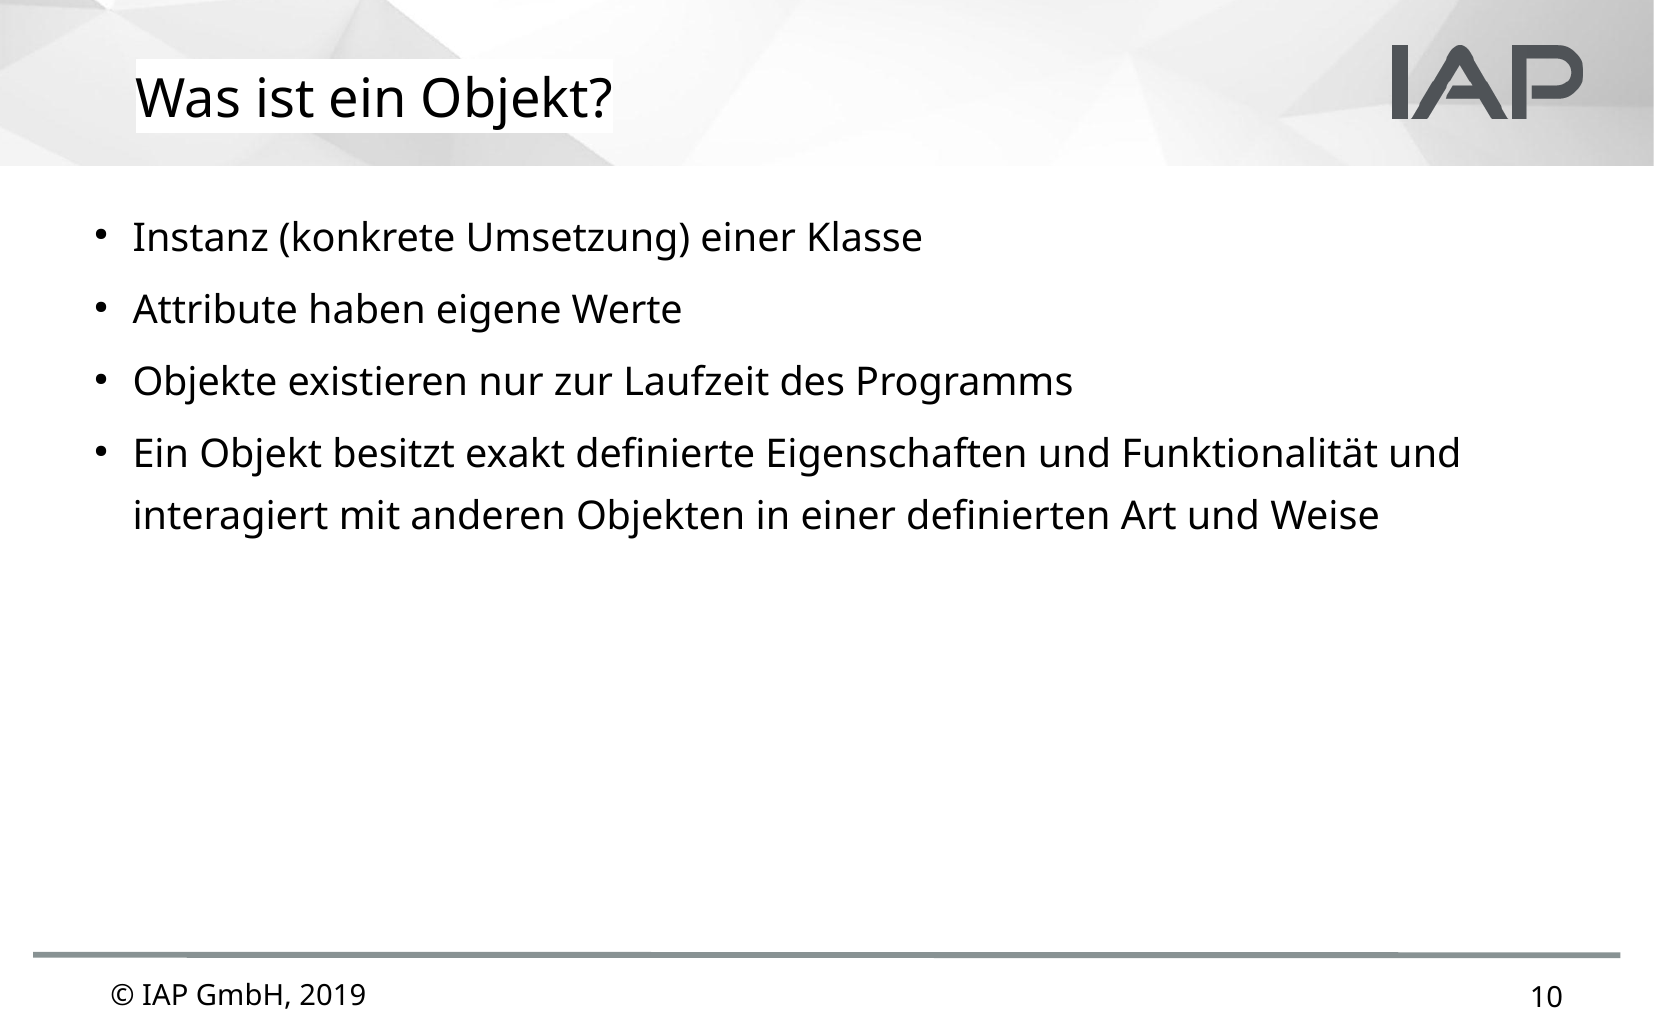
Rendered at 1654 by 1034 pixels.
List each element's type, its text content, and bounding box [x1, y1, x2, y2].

picture [0, 0, 1654, 166]
list Instanz (konkrete Umsetzung) einer Klasse Attribute haben eigene Werte Objekte existieren nur zur Laufzeit des Programms Ein Objekt besitzt exakt definierte Eigenschaften und Funktionalität und interagiert mit anderen Objekten in einer definierten Art und Weise [76, 200, 1589, 895]
title Was ist ein Objekt? [135, 41, 1264, 152]
